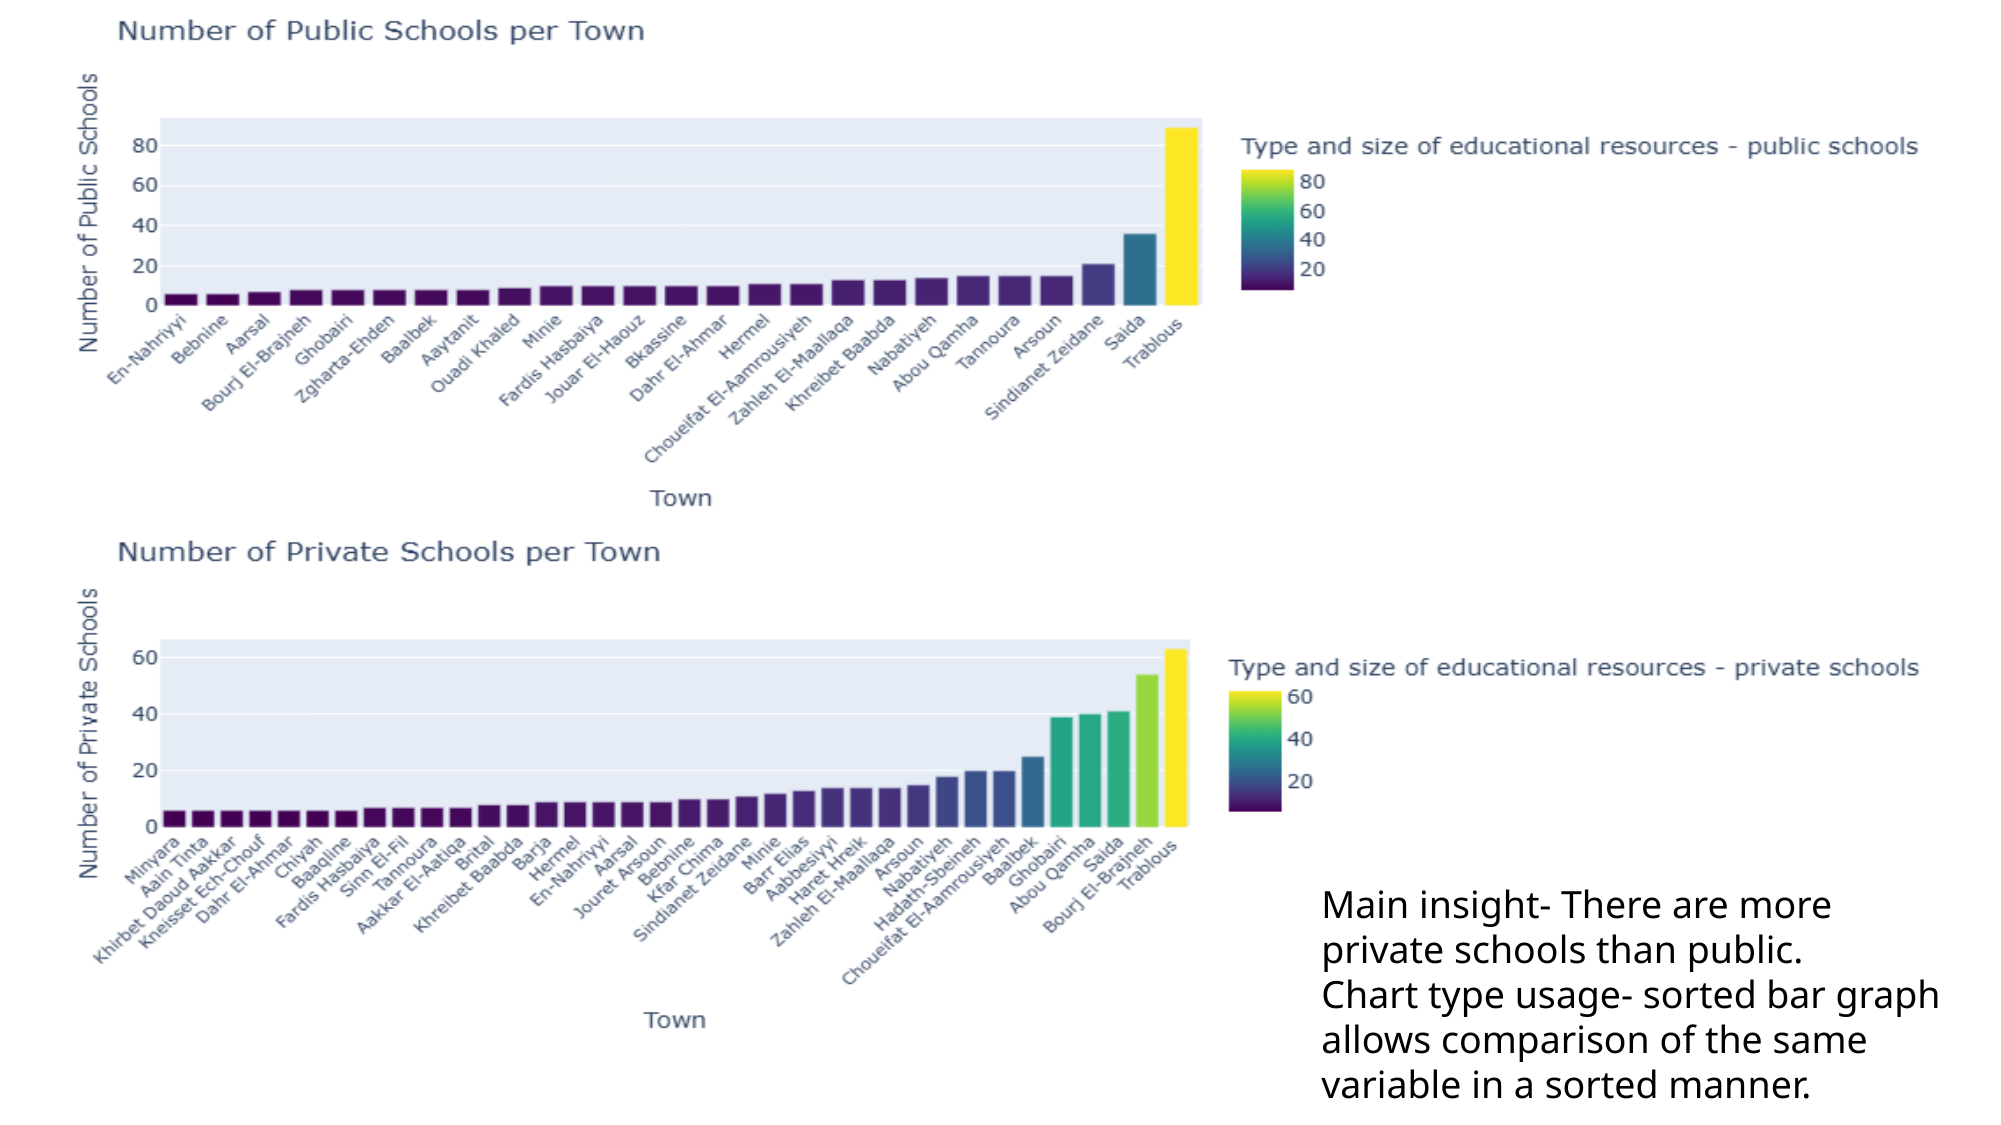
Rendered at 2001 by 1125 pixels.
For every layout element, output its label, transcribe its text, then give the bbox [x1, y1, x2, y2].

picture [20, 15, 1957, 1047]
text_box Main insight- There are more private schools than public. Chart type usage- sorted bar graph allows comparison of the same variable in a sorted manner. [1306, 873, 1957, 1116]
